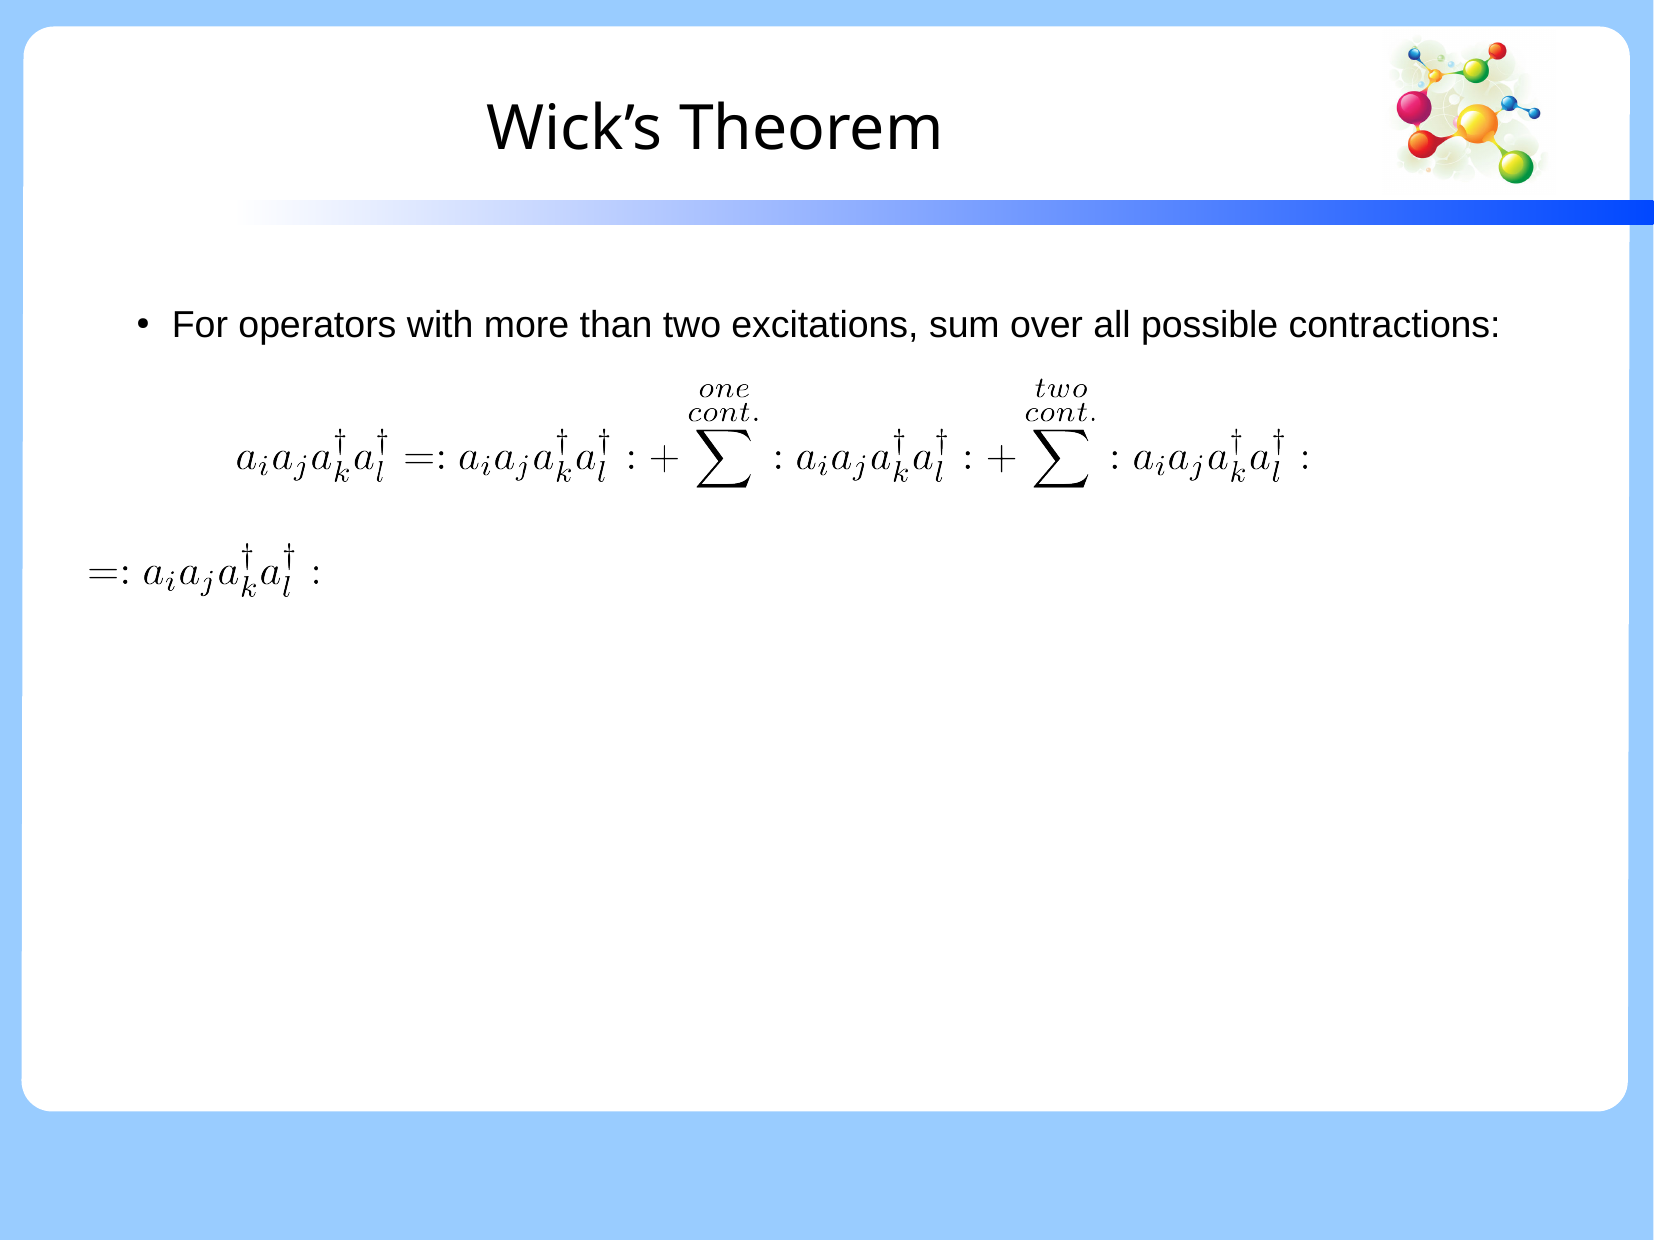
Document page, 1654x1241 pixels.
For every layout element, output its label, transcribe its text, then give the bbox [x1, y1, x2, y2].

table_cell [956, 201, 961, 224]
table_cell [873, 201, 877, 224]
picture [1382, 29, 1556, 195]
title Wick’s Theorem [82, 49, 1332, 201]
picture [89, 543, 318, 598]
text_box For operators with more than two excitations, sum over all possible contractions: [121, 254, 1523, 1241]
picture [237, 378, 1307, 488]
